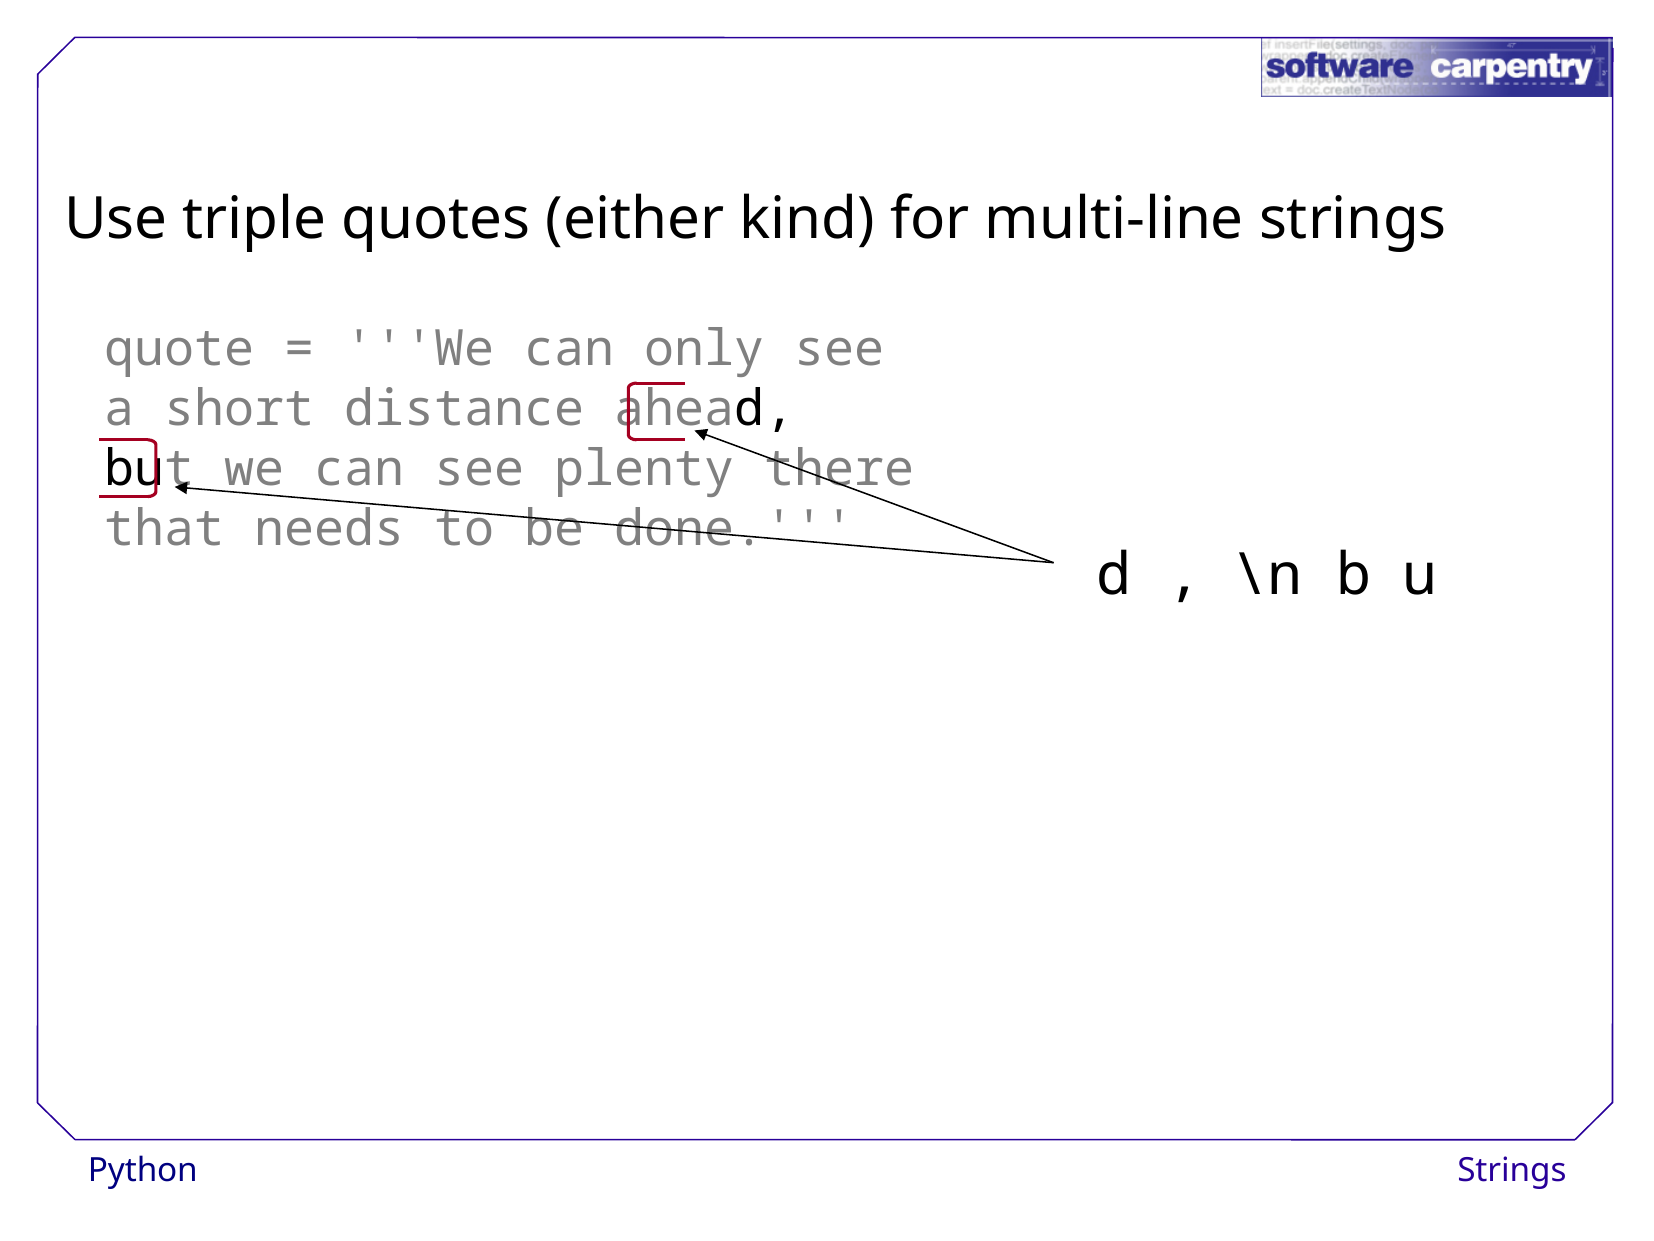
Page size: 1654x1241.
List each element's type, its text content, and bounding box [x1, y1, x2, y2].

picture [1261, 39, 1613, 97]
table_header d [1082, 534, 1151, 620]
table_header b [1321, 534, 1388, 620]
table_header u [1388, 534, 1454, 620]
text_box Use triple quotes (either kind) for multi-line strings [49, 138, 1612, 259]
text_box quote = '''We can only see a short distance ahead, but we can see plenty there that needs to be done.''' [89, 307, 827, 648]
table_header , [1151, 534, 1217, 620]
table_header \n [1217, 534, 1321, 620]
